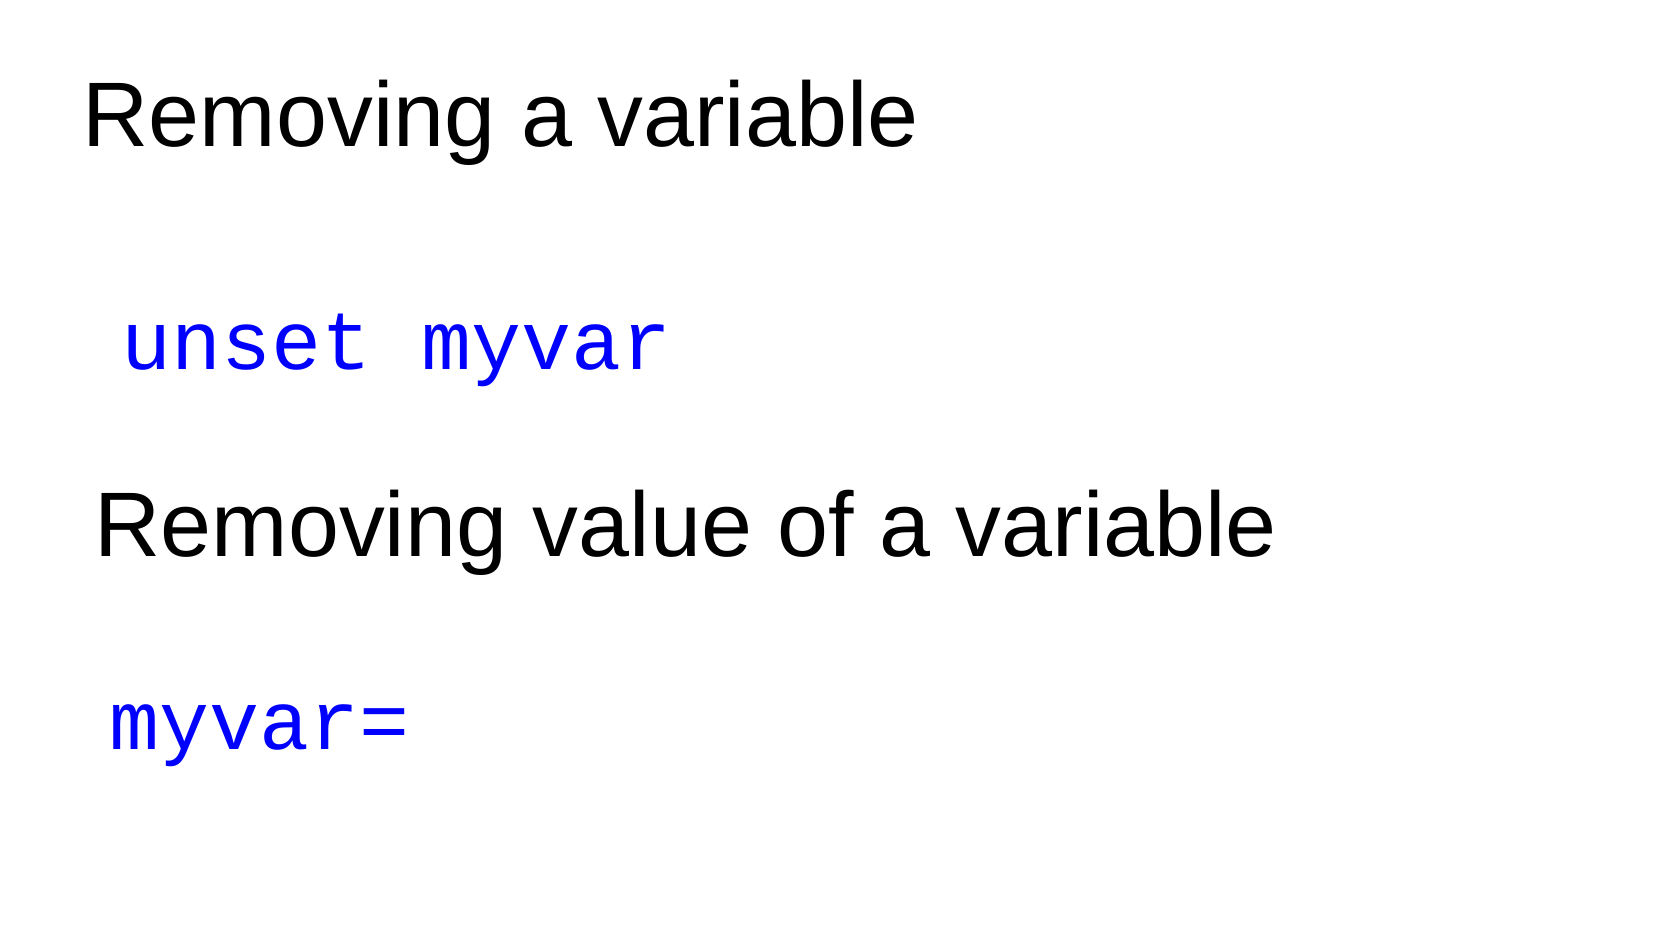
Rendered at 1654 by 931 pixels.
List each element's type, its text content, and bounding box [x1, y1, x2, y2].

title Removing a variable [82, 37, 1571, 193]
text_box myvar= [94, 673, 1170, 783]
title Removing value of a variable [94, 447, 1583, 603]
text_box unset myvar [106, 292, 1182, 402]
